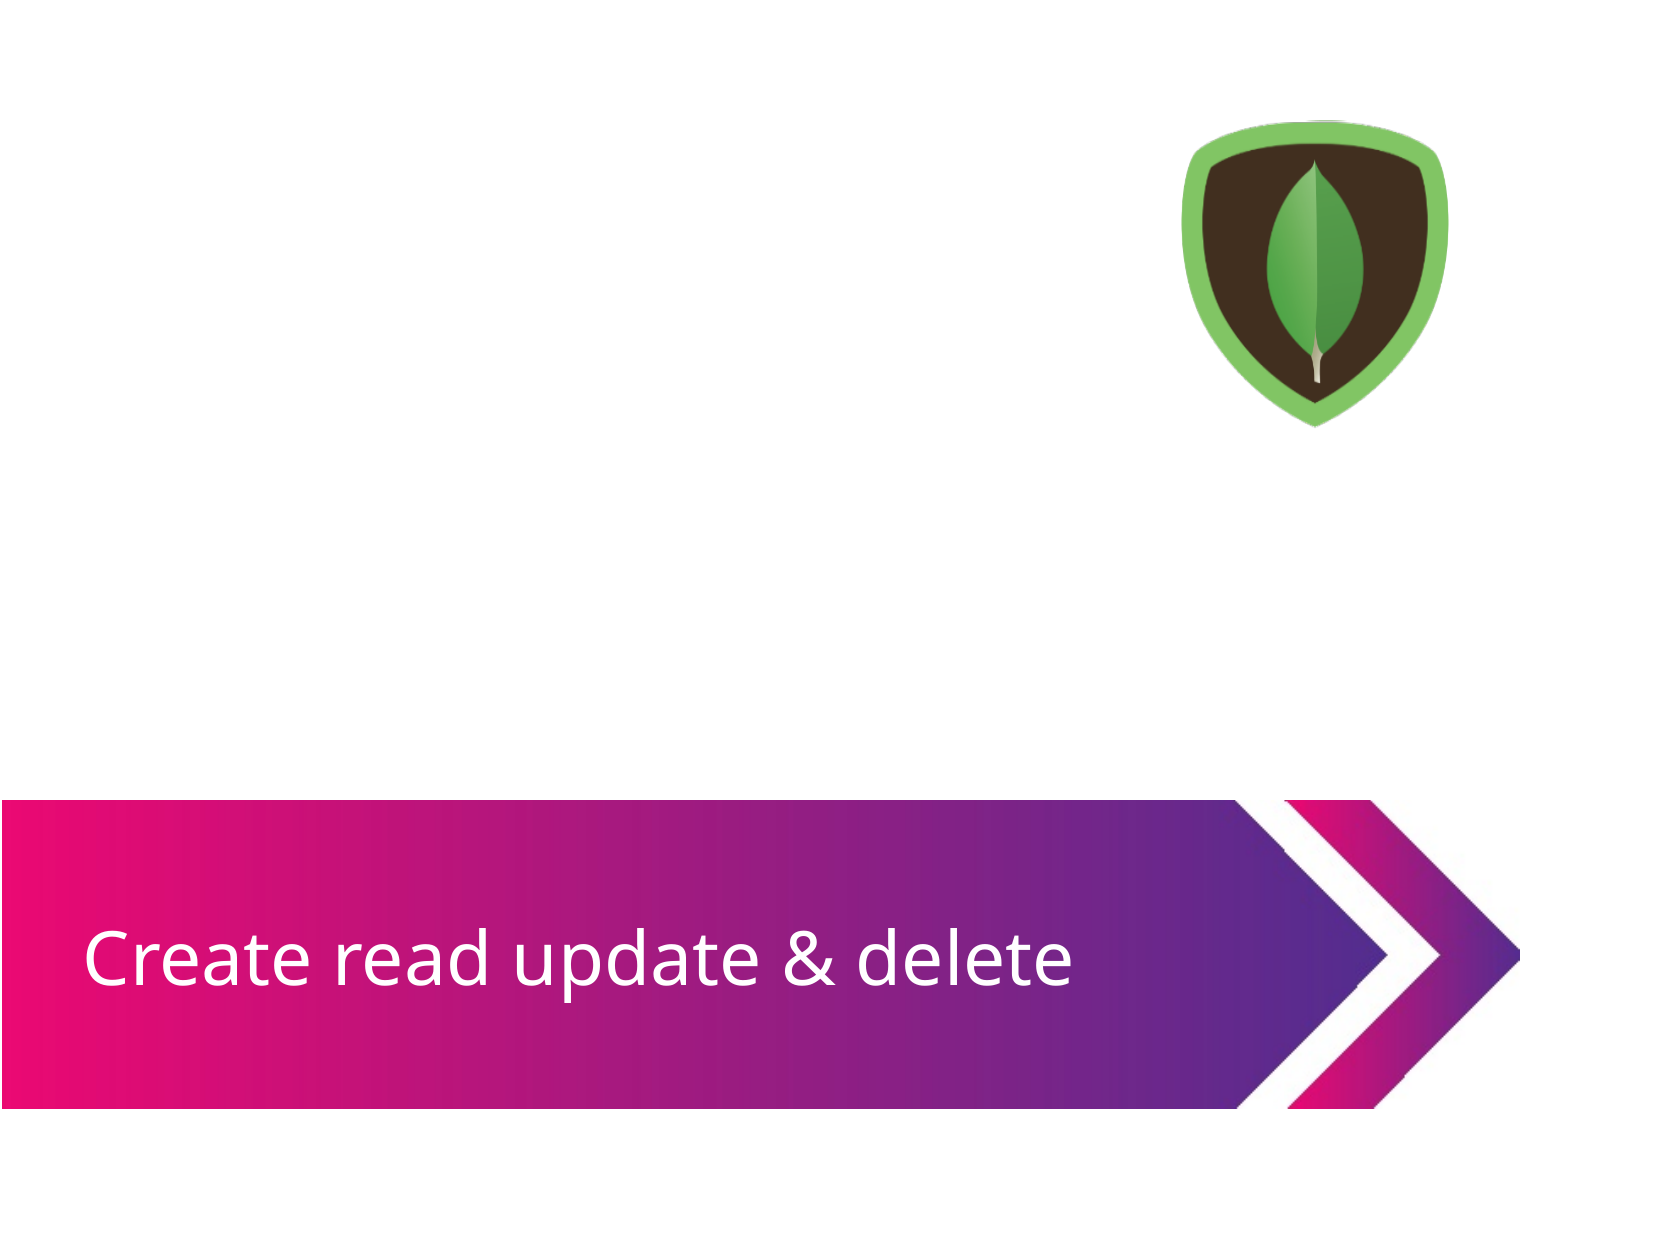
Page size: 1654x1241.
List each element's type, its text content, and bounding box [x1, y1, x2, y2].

picture [2, 800, 1520, 1109]
title Create read update & delete [82, 852, 1396, 1060]
picture [1110, 119, 1516, 451]
